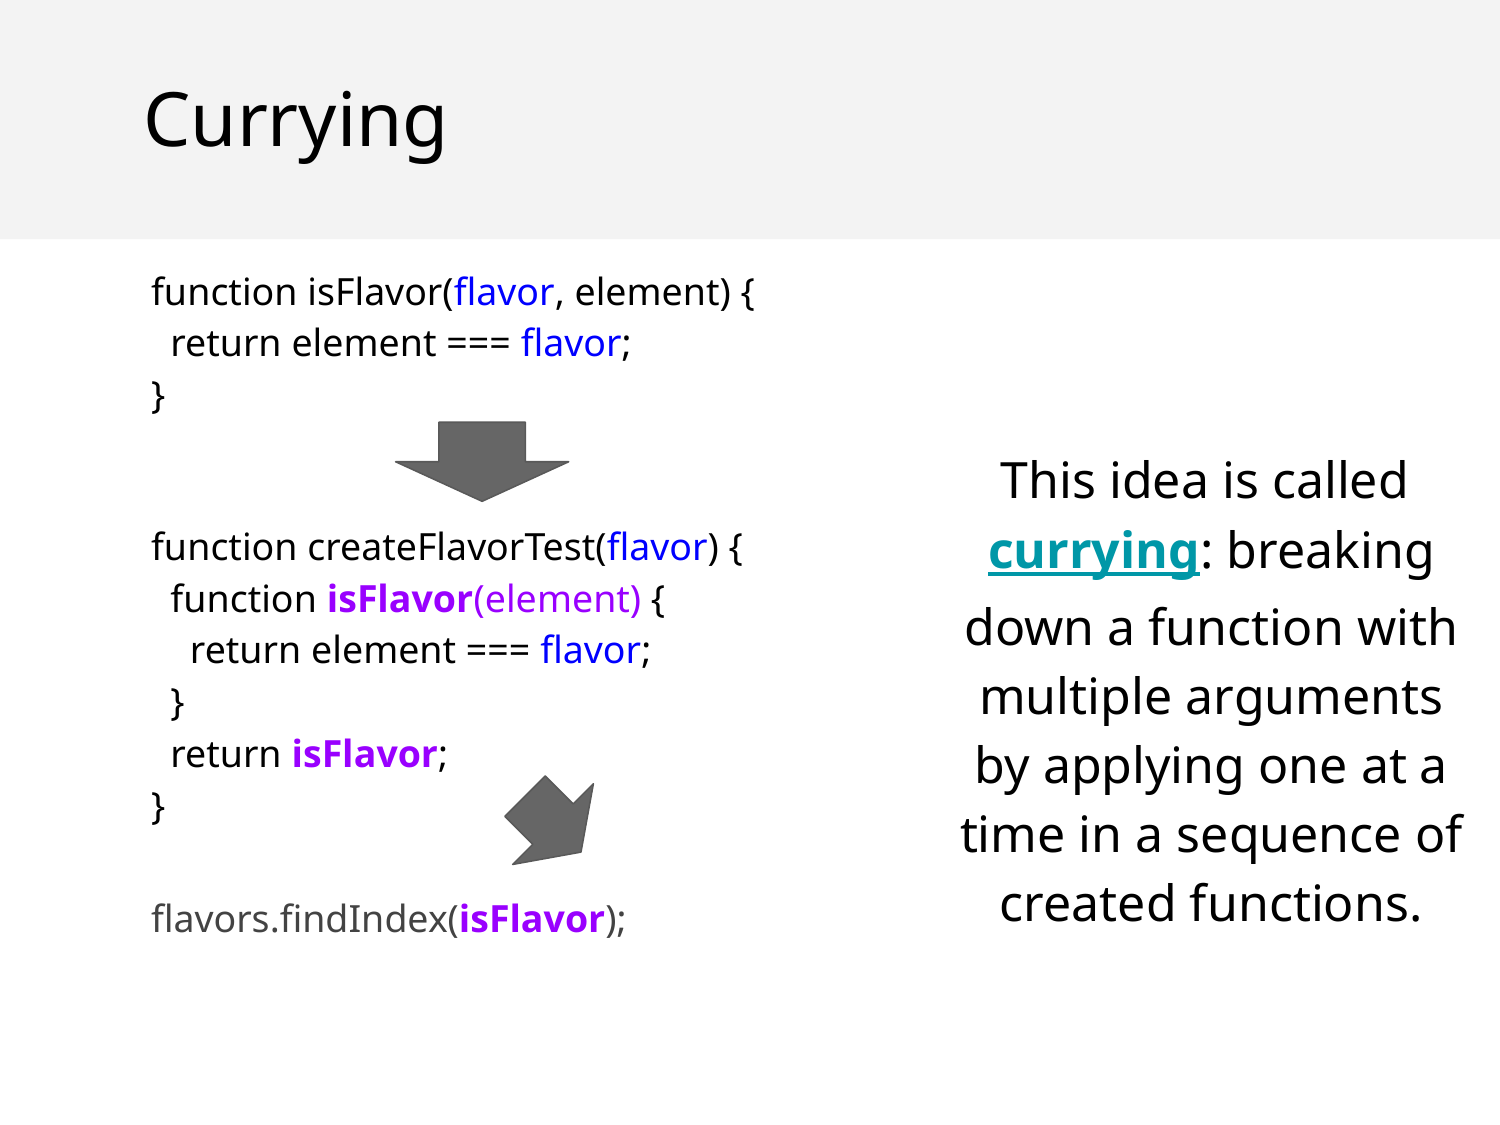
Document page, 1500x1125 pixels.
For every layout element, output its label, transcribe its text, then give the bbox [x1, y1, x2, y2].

text_box [395, 422, 569, 502]
title Currying [128, 56, 1372, 183]
text_box function isFlavor(flavor, element) { return element === flavor; } [135, 245, 965, 428]
text_box [504, 775, 594, 865]
text_box This idea is called currying: breaking down a function with multiple arguments by applying one at a time in a sequence of created functions. [937, 424, 1486, 947]
text_box flavors.findIndex(isFlavor); [135, 846, 744, 983]
text_box function createFlavorTest(flavor) { function isFlavor(element) { return element === flavor; } return isFlavor; } [135, 501, 937, 870]
